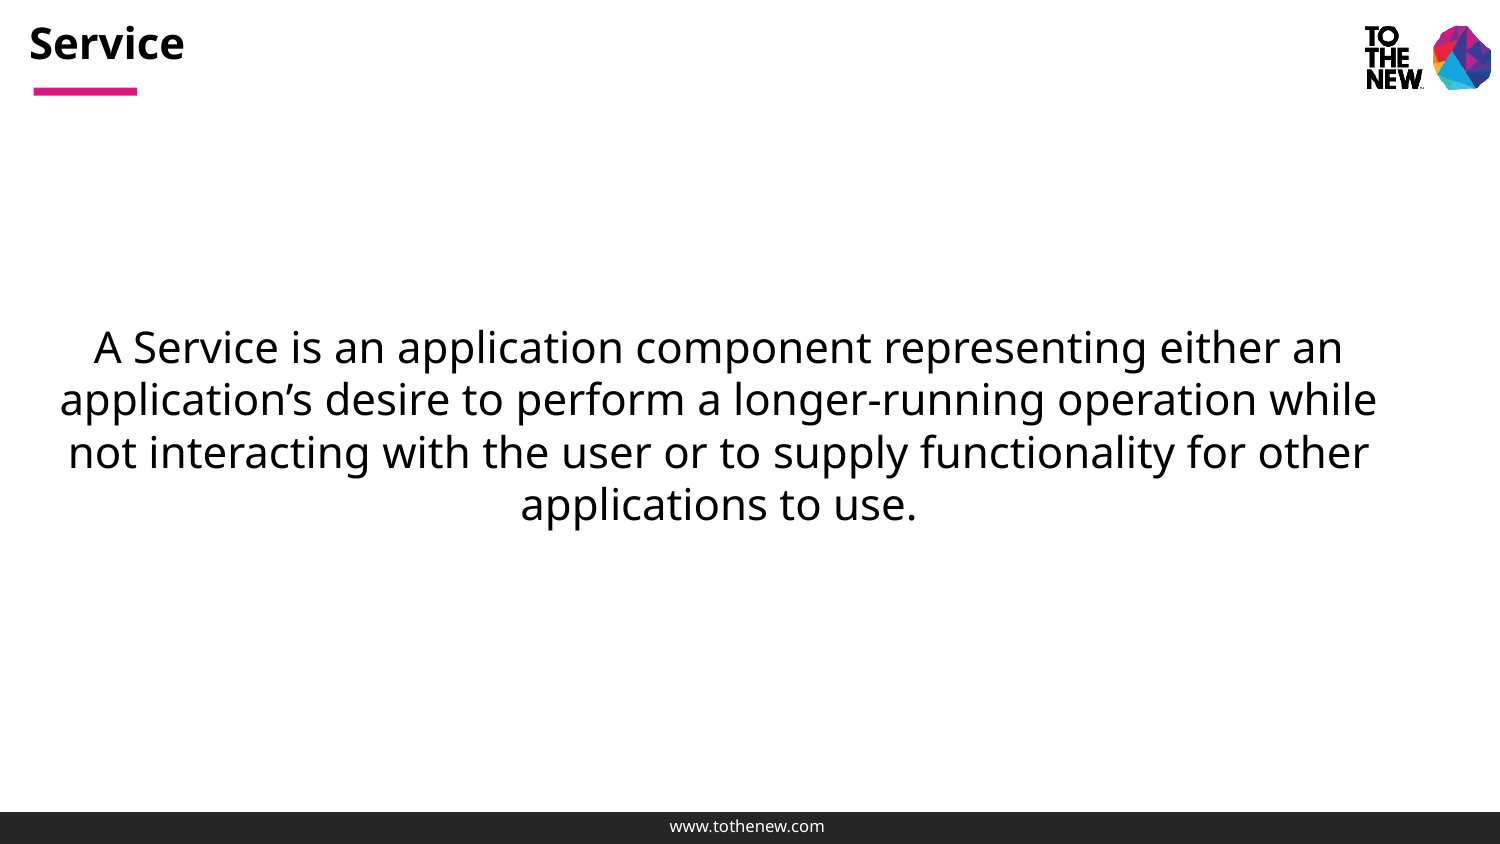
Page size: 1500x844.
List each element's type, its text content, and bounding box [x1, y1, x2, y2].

title Service [14, 14, 1350, 85]
list A Service is an application component representing either an application’s desire to perform a longer-running operation while not interacting with the user or to supply functionality for other applications to use. [35, 154, 1404, 718]
picture [1350, 0, 1500, 116]
